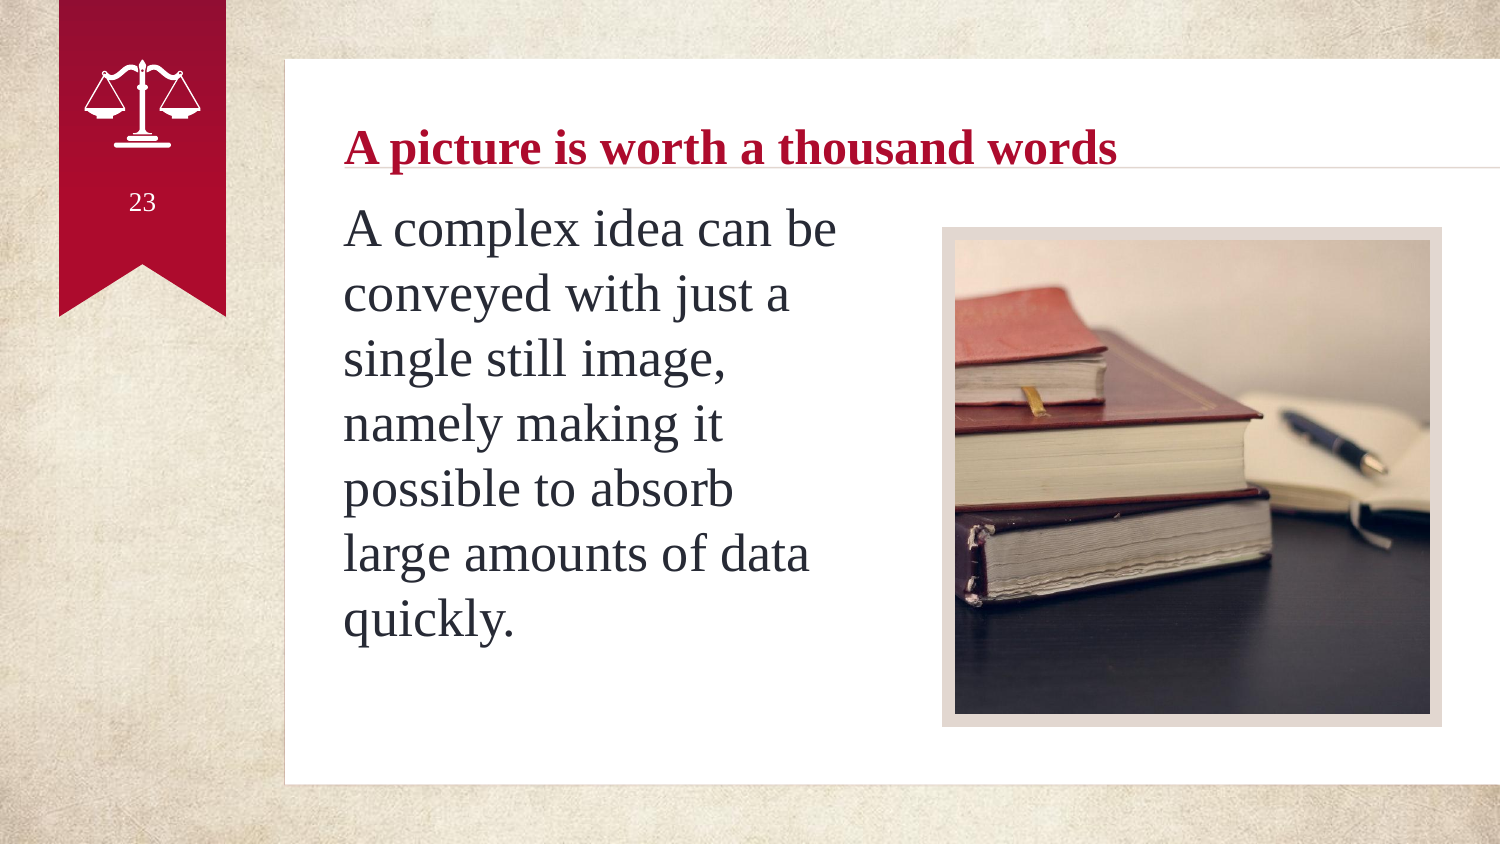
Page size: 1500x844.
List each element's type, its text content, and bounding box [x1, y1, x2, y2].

list A complex idea can be conveyed with just a single still image, namely making it possible to absorb large amounts of data quickly. [343, 192, 853, 726]
picture [954, 239, 1430, 715]
title A picture is worth a thousand words [343, 109, 1441, 175]
slide_number <number> [58, 167, 226, 233]
picture [0, 0, 1500, 844]
